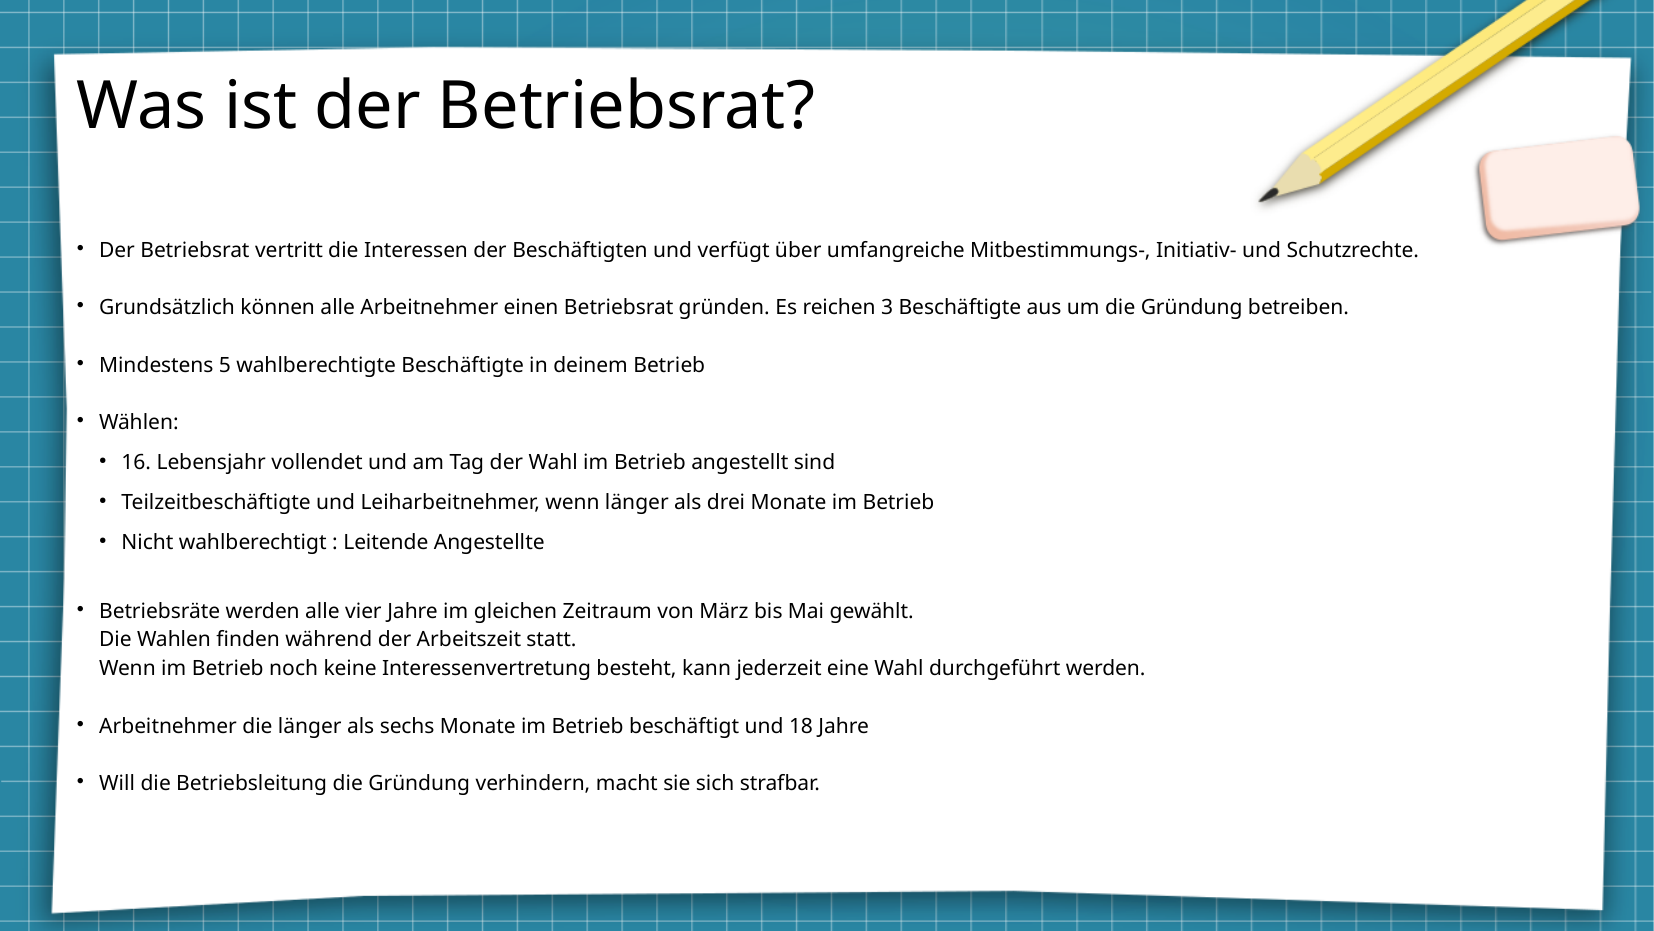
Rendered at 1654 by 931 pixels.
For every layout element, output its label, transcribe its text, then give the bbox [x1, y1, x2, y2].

title Was ist der Betriebsrat? [76, 0, 827, 177]
picture [0, 0, 1654, 931]
list Der Betriebsrat vertritt die Interessen der Beschäftigten und verfügt über umfangreiche Mitbestimmungs-, Initiativ- und Schutzrechte. Grundsätzlich können alle Arbeitnehmer einen Betriebsrat gründen. Es reichen 3 Beschäftigte aus um die Gründung betreiben. Mindestens 5 wahlberechtigte Beschäftigte in deinem Betrieb Wählen: 16. Lebensjahr vollendet und am Tag der Wahl im Betrieb angestellt sind Teilzeitbeschäftigte und Leiharbeitnehmer, wenn länger als drei Monate im Betrieb Nicht wahlberechtigt : Leitende Angestellte Betriebsräte werden alle vier Jahre im gleichen Zeitraum von März bis Mai gewählt. Die Wahlen finden während der Arbeitszeit statt. Wenn im Betrieb noch keine Interessenvertretung besteht, kann jederzeit eine Wahl durchgeführt werden. Arbeitnehmer die länger als sechs Monate im Betrieb beschäftigt und 18 Jahre Will die Betriebsleitung die Gründung verhindern, macht sie sich strafbar. [76, 177, 1565, 798]
